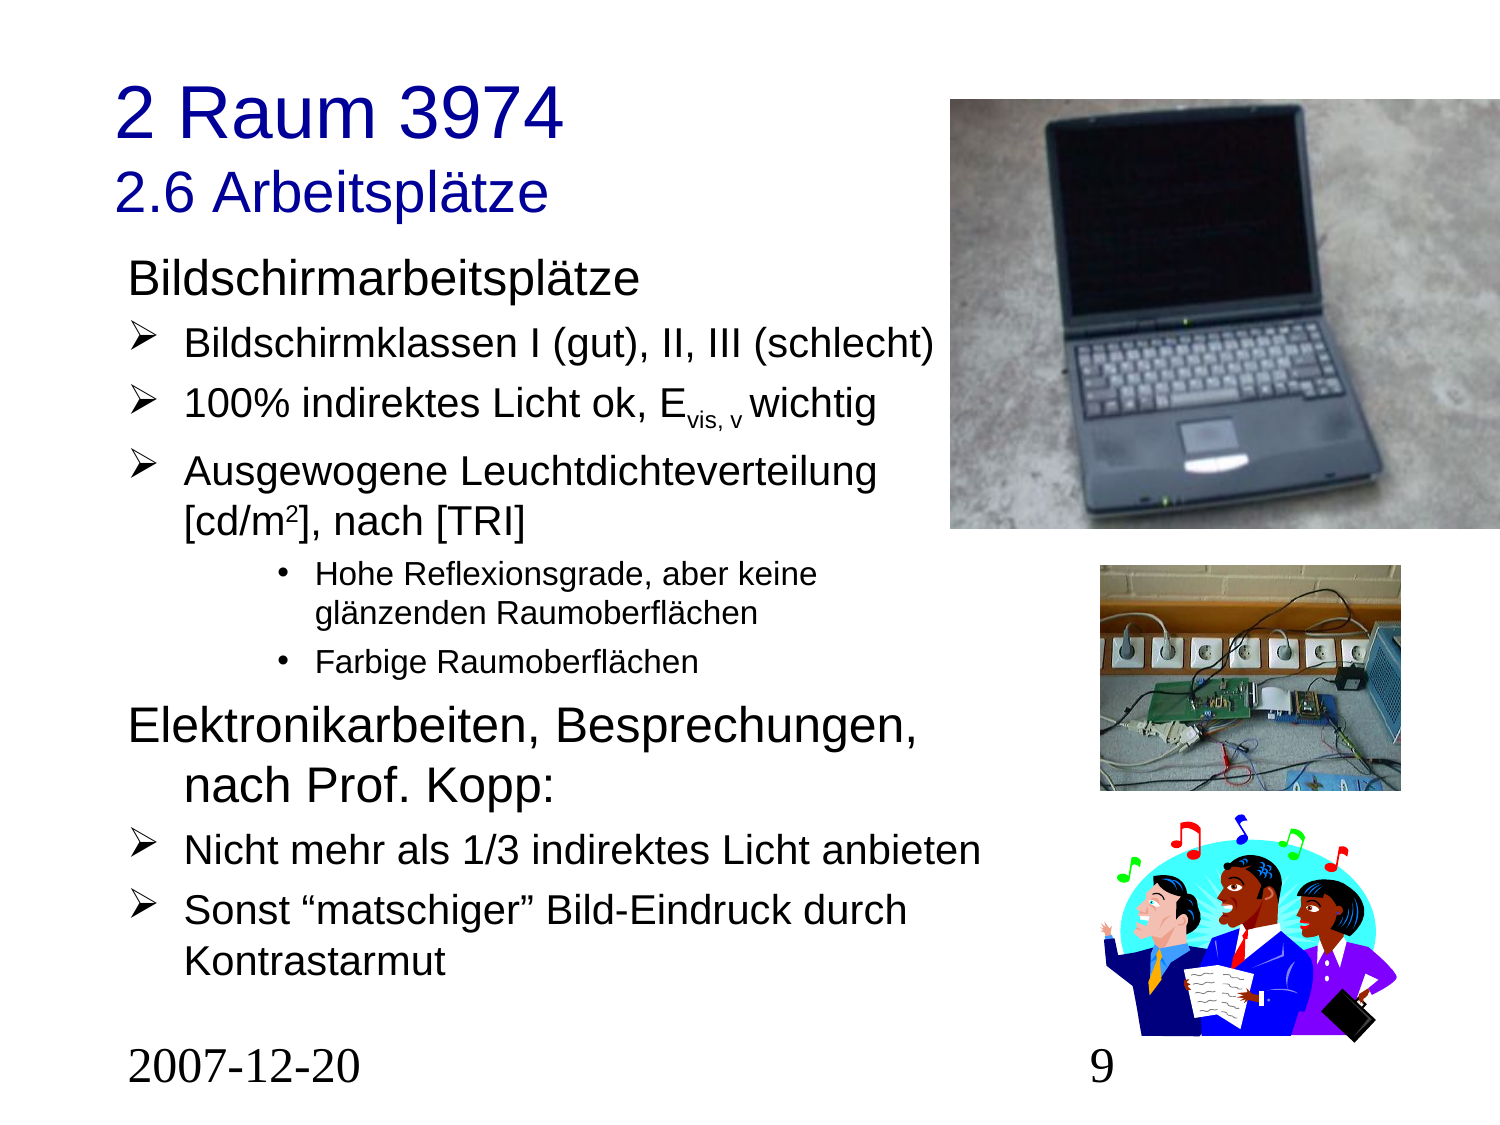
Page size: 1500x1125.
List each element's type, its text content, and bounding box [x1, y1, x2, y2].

picture [950, 99, 1500, 529]
picture [1100, 812, 1398, 1043]
title 2 Raum 3974 2.6 Arbeitsplätze [99, 49, 1375, 238]
list Bildschirmarbeitsplätze Bildschirmklassen I (gut), II, III (schlecht) 100% indirektes Licht ok, Evis, v wichtig Ausgewogene Leuchtdichteverteilung [cd/m2], nach [TRI] Hohe Reflexionsgrade, aber keine glänzenden Raumoberflächen Farbige Raumoberflächen Elektronikarbeiten, Besprechungen, nach Prof. Kopp: Nicht mehr als 1/3 indirektes Licht anbieten Sonst “matschiger” Bild-Eindruck durch Kontrastarmut [112, 237, 1013, 1013]
picture [1100, 565, 1401, 791]
